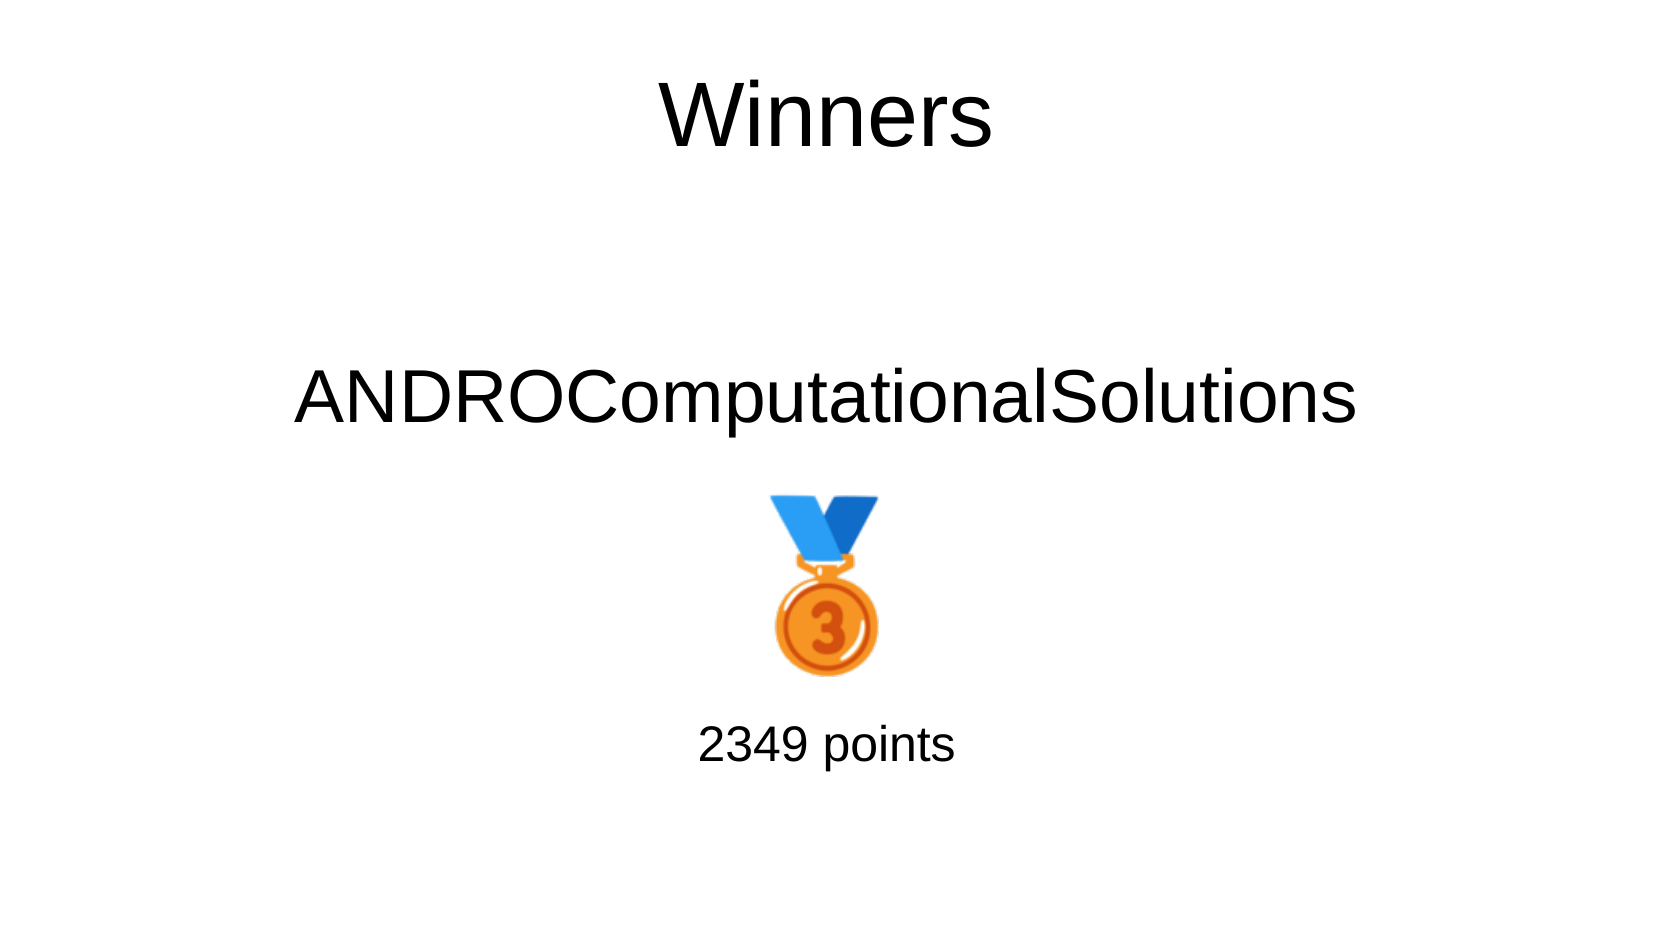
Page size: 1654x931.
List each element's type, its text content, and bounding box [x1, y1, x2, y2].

text_box 2349 points [324, 708, 1329, 780]
picture [733, 530, 921, 680]
title Winners [82, 37, 1571, 193]
text_box ANDROComputationalSolutions [221, 346, 1433, 530]
